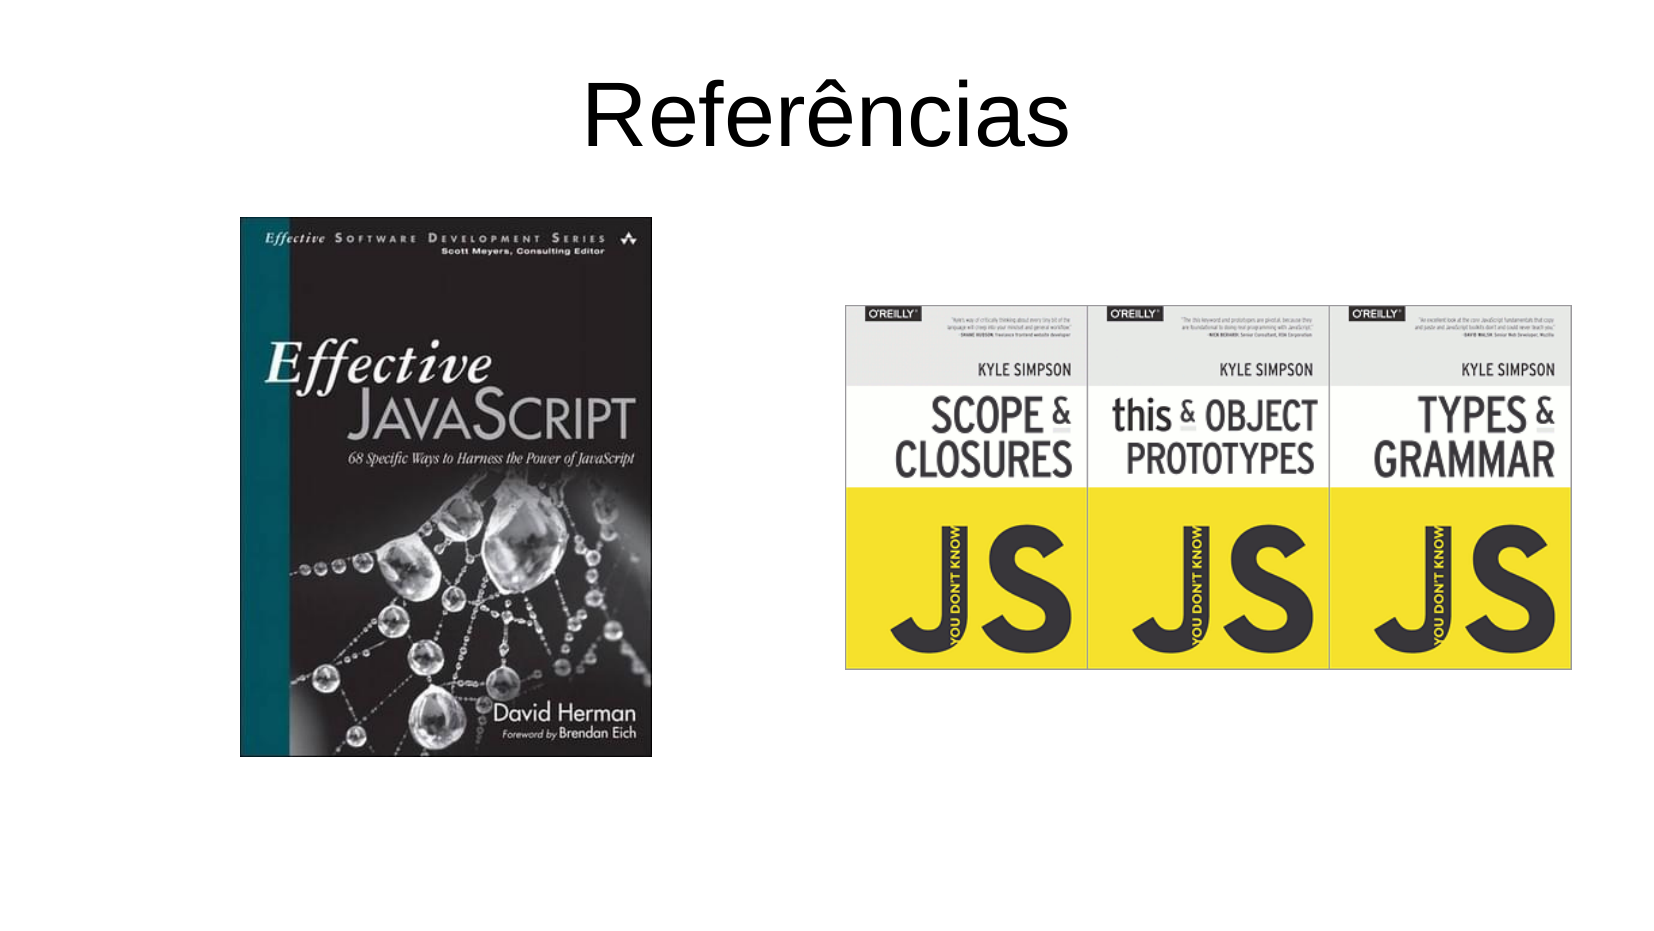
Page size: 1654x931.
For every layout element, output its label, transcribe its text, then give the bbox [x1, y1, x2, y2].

picture [845, 305, 1572, 670]
title Referências [82, 37, 1571, 193]
picture [240, 217, 652, 758]
